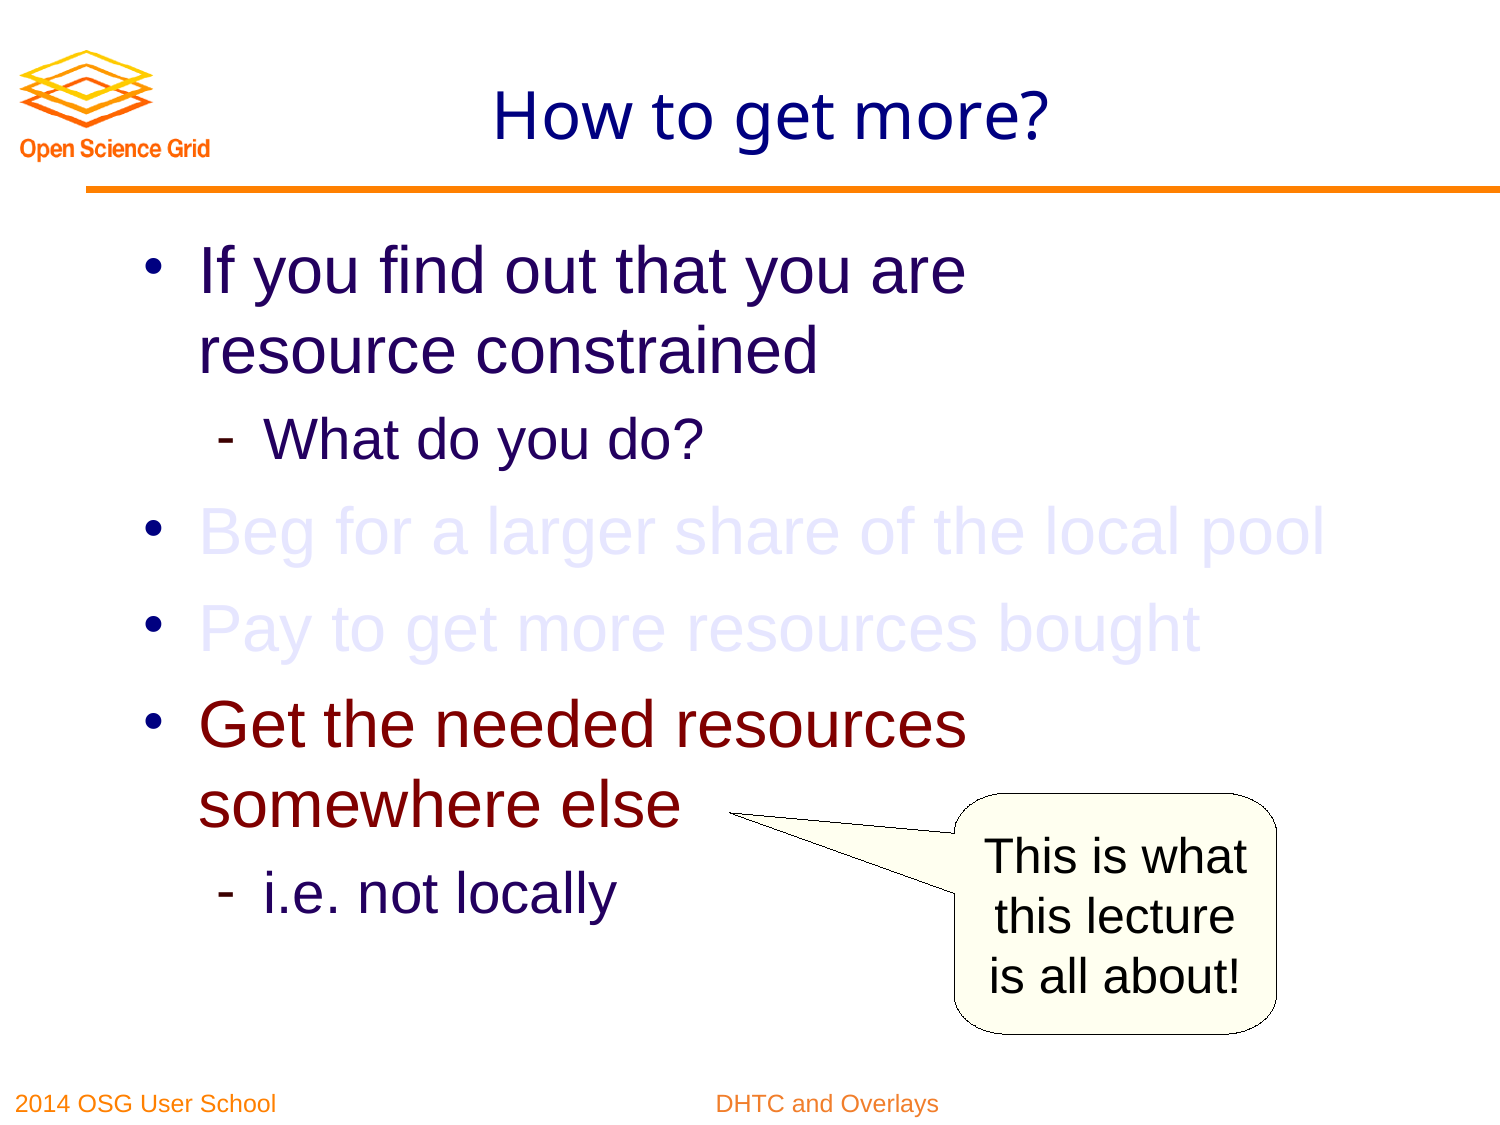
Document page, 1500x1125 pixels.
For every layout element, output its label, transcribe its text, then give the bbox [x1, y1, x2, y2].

picture [0, 27, 201, 179]
list If you find out that you are resource constrained What do you do? Beg for a larger share of the local pool Pay to get more resources bought Get the needed resources somewhere else i.e. not locally [127, 218, 1403, 1003]
text_box This is what this lecture is all about! [729, 793, 1277, 1035]
title How to get more? [201, 18, 1342, 207]
